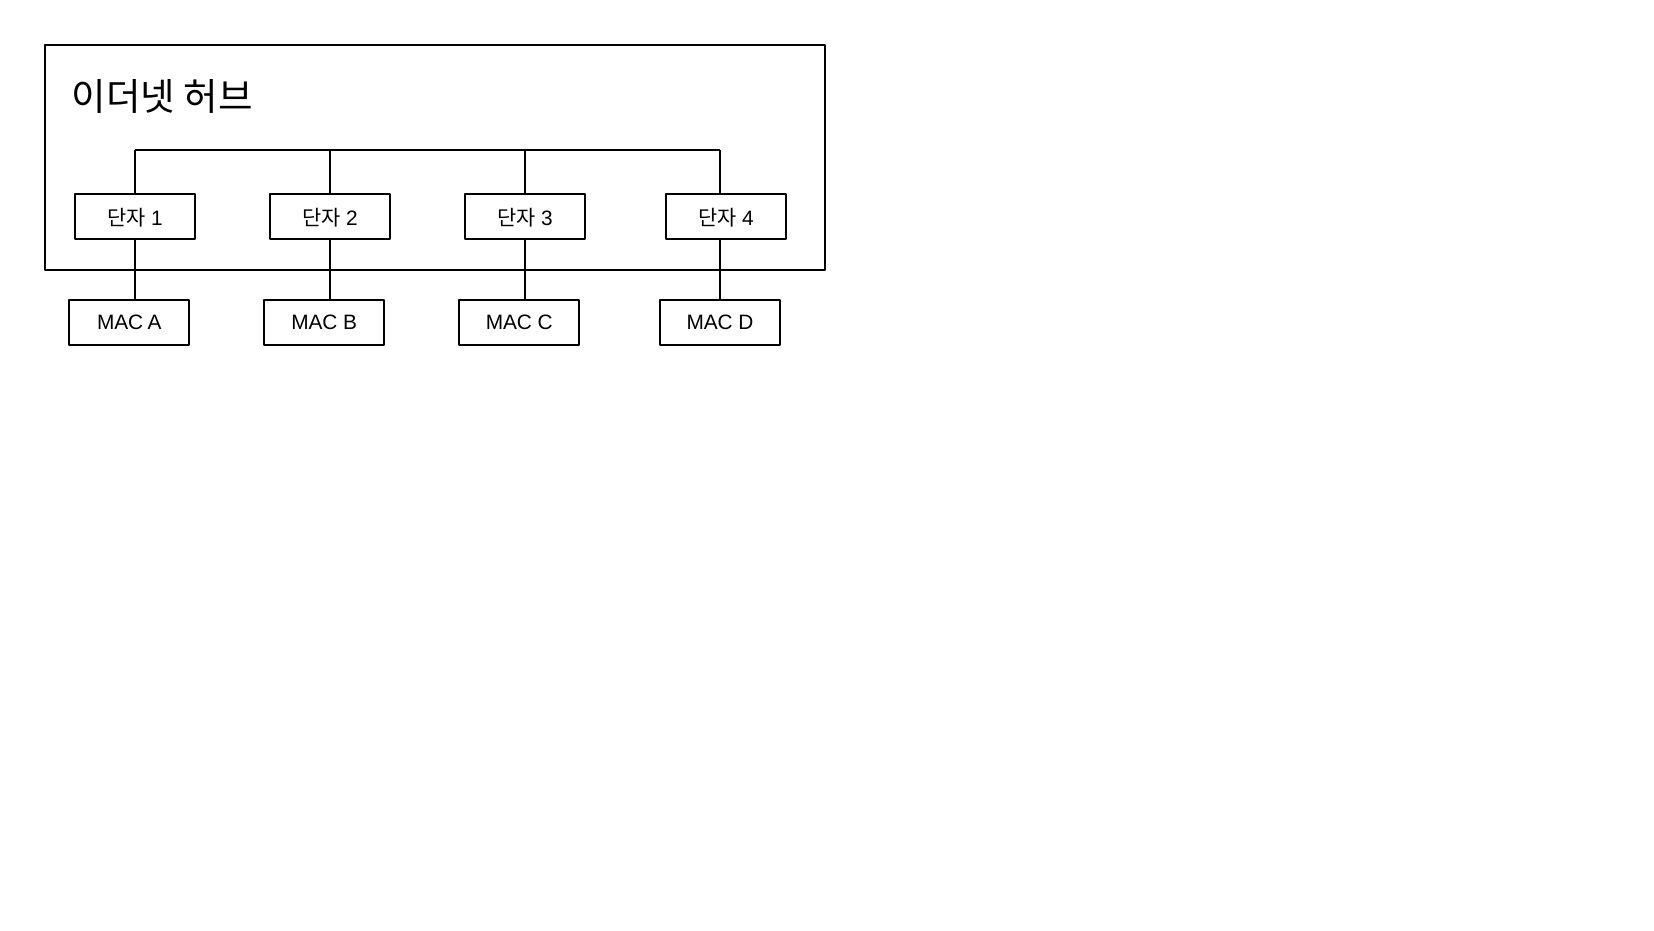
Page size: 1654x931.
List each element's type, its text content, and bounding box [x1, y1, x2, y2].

text_box MAC B [264, 300, 385, 346]
text_box 단자2 [270, 194, 391, 240]
text_box MAC C [459, 300, 580, 346]
text_box 단자3 [465, 194, 586, 240]
text_box 단자1 [75, 194, 196, 240]
text_box MAC D [660, 300, 781, 346]
text_box 단자4 [665, 194, 786, 240]
text_box MAC A [69, 300, 190, 346]
text_box 이더넷 허브 [56, 60, 271, 130]
